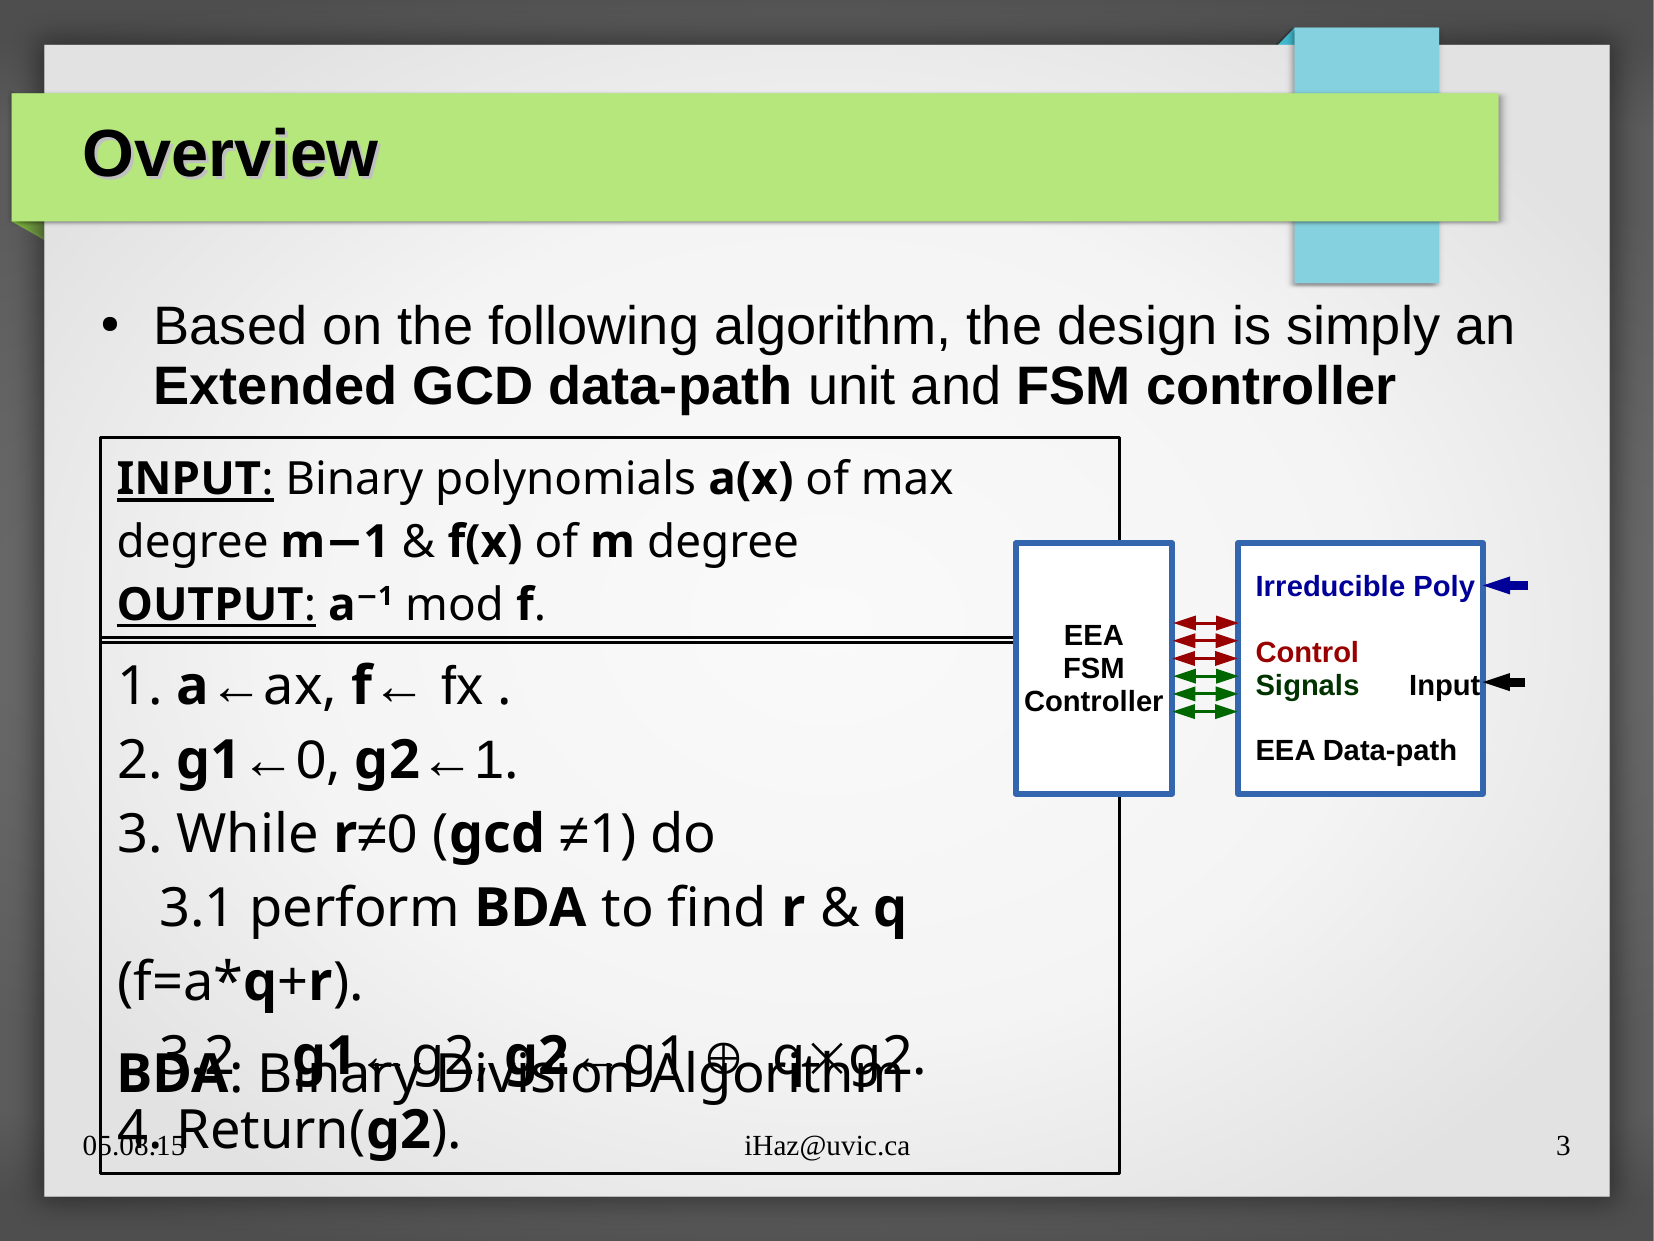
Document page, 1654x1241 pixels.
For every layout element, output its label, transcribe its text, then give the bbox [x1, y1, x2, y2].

text_box Irreducible Poly Control Signals Input EEA Data-path [1237, 543, 1483, 794]
title Overview [82, 94, 1264, 213]
text_box BDA: Binary Division Algorithm [102, 1027, 1010, 1103]
list Based on the following algorithm, the design is simply an Extended GCD data-path unit and FSM controller [82, 295, 1571, 1015]
text_box 1. a←ax, f← fx . 2. g1←0, g2←1. 3. While r≠0 (gcd ≠1) do 3.1 perform BDA to find r & q (f=a*q+r). 3.2 g1←g2, g2←g1  qg2. 4. Return(g2). [100, 644, 1120, 1025]
text_box EEA FSM Controller [1015, 543, 1173, 794]
text_box INPUT: Binary polynomials a(x) of max degree m−1 & f(x) of m degree OUTPUT: a−1 mod f. [100, 437, 1120, 639]
picture [0, 0, 1654, 1241]
